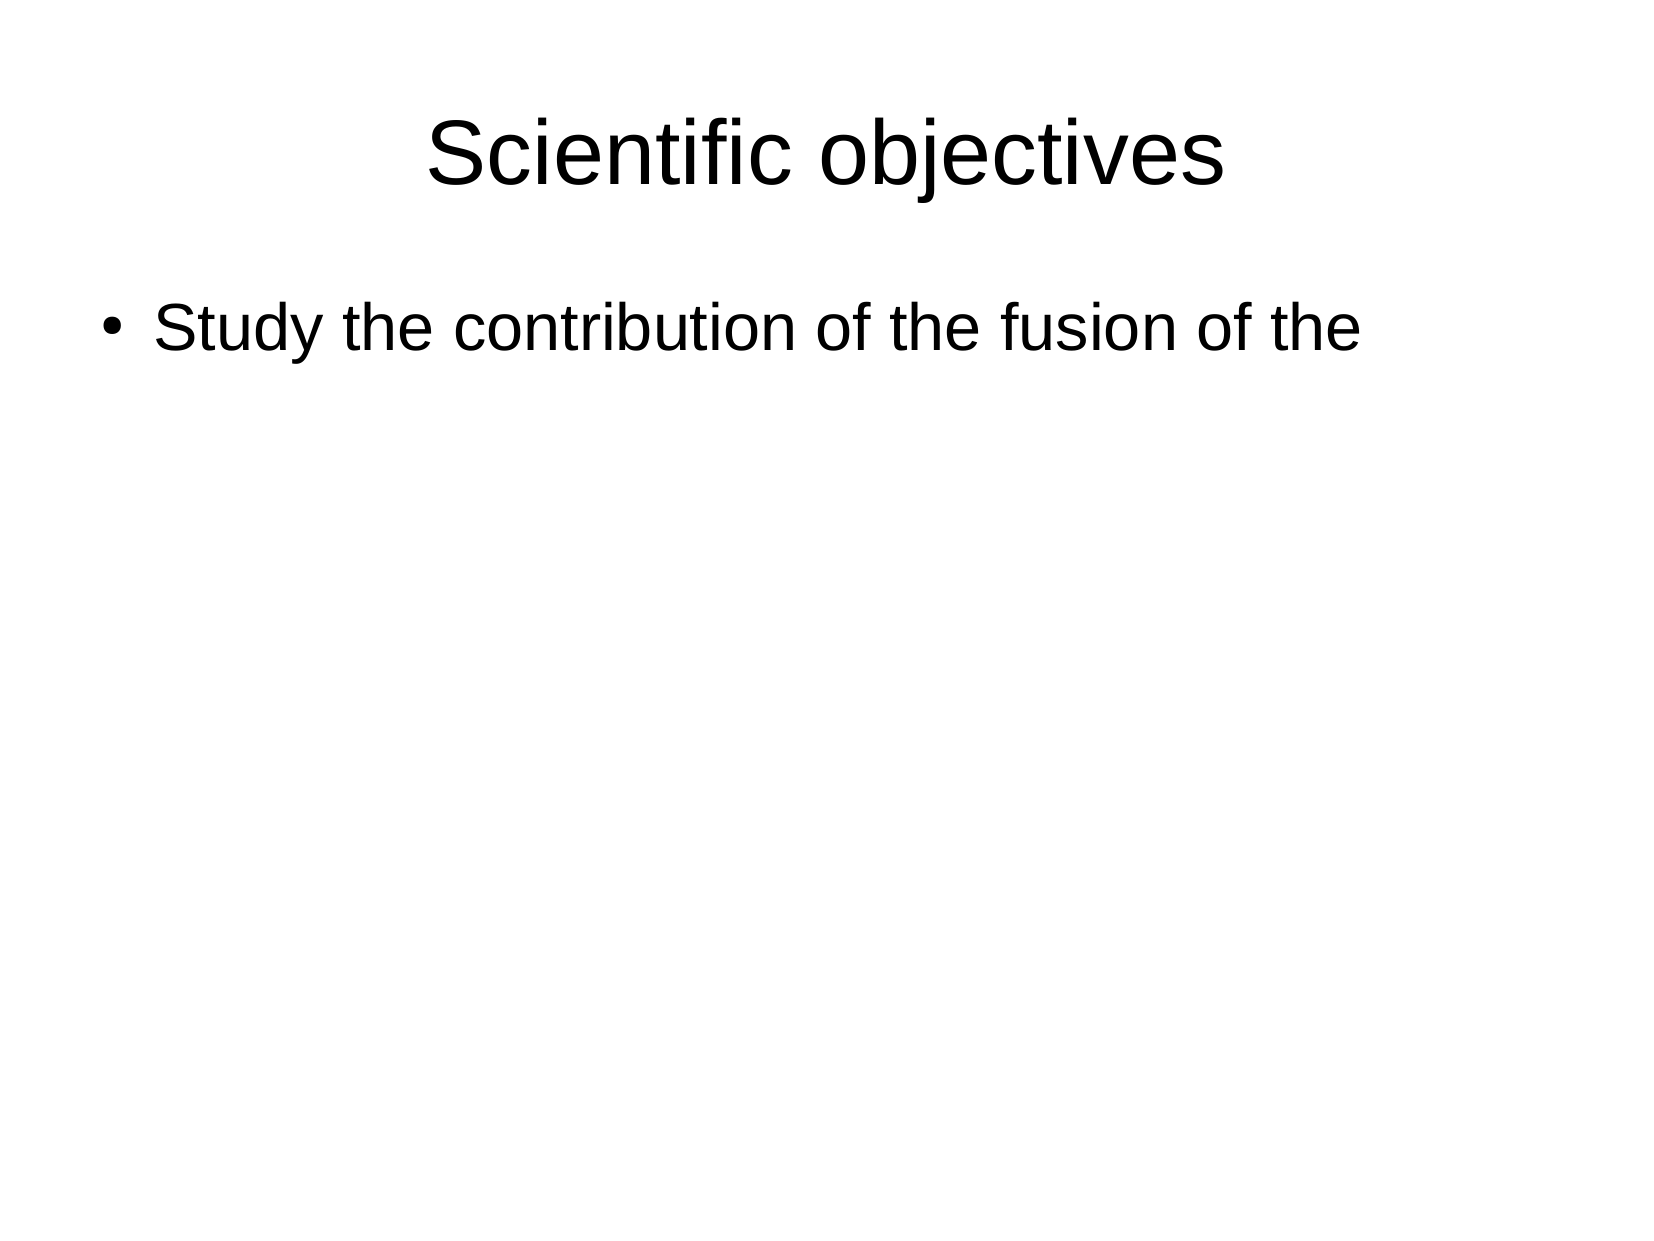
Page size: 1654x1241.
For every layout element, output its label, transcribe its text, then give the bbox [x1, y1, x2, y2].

title Scientific objectives [82, 49, 1571, 257]
list Study the contribution of the fusion of the [82, 290, 1571, 1010]
